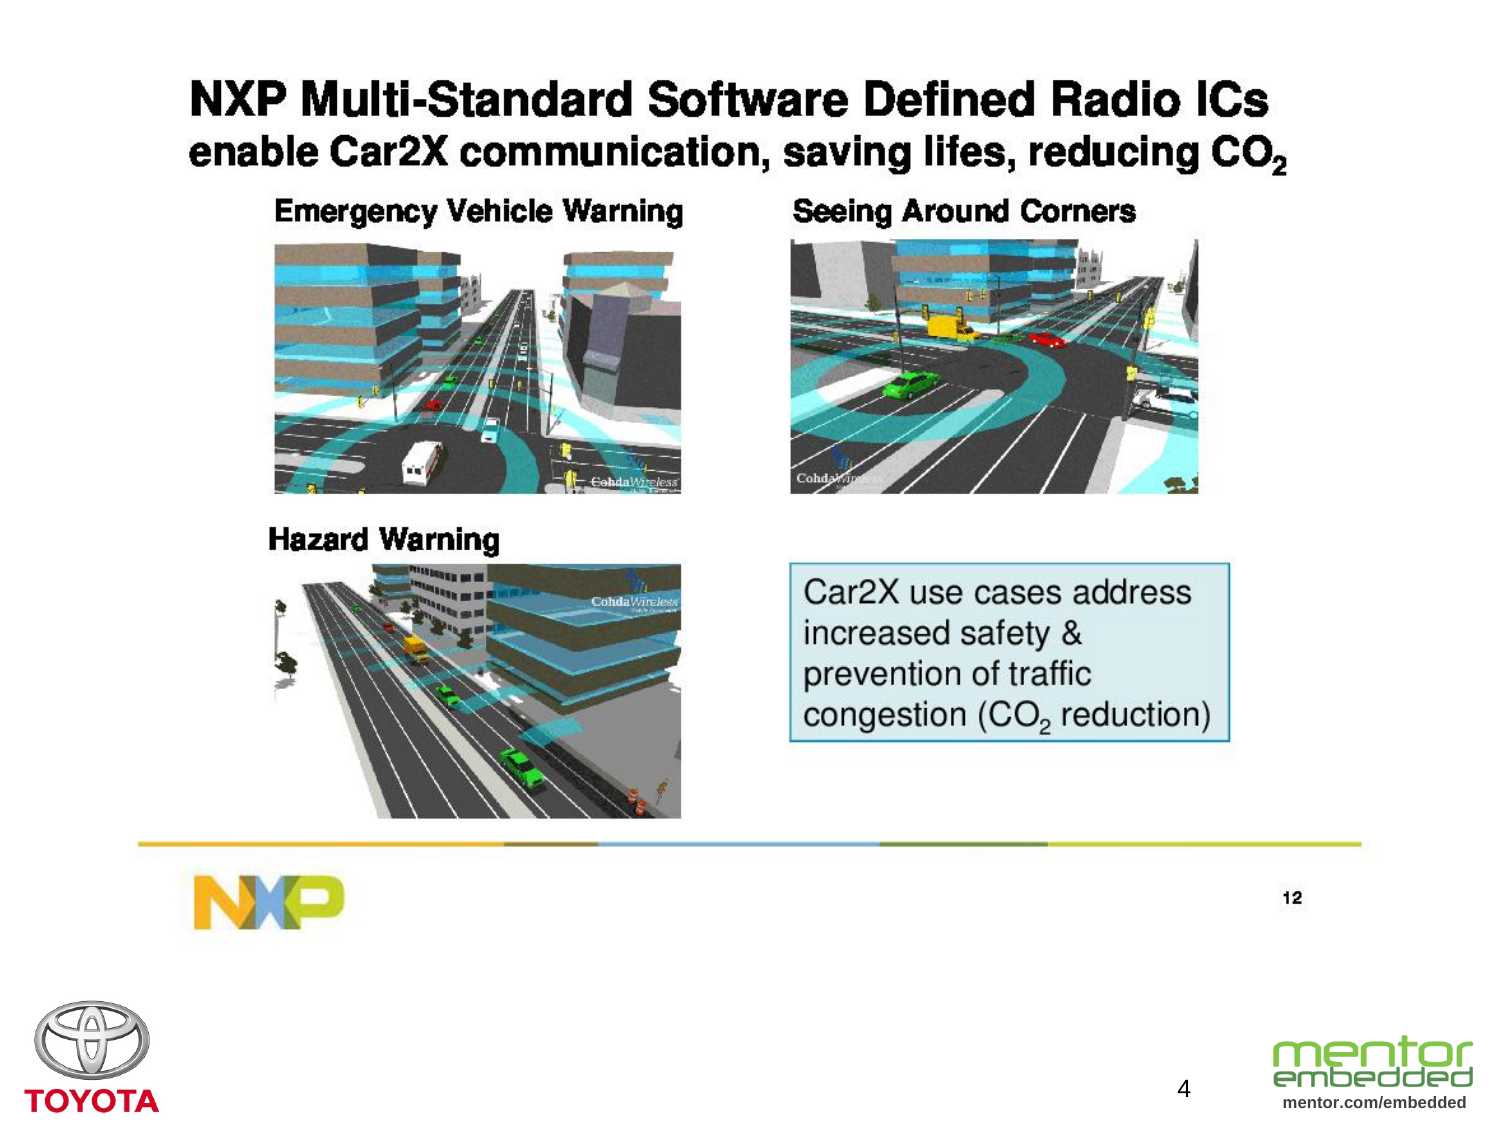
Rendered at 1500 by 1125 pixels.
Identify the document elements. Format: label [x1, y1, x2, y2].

picture [1268, 1030, 1476, 1092]
picture [34, 50, 1466, 956]
picture [24, 998, 163, 1114]
